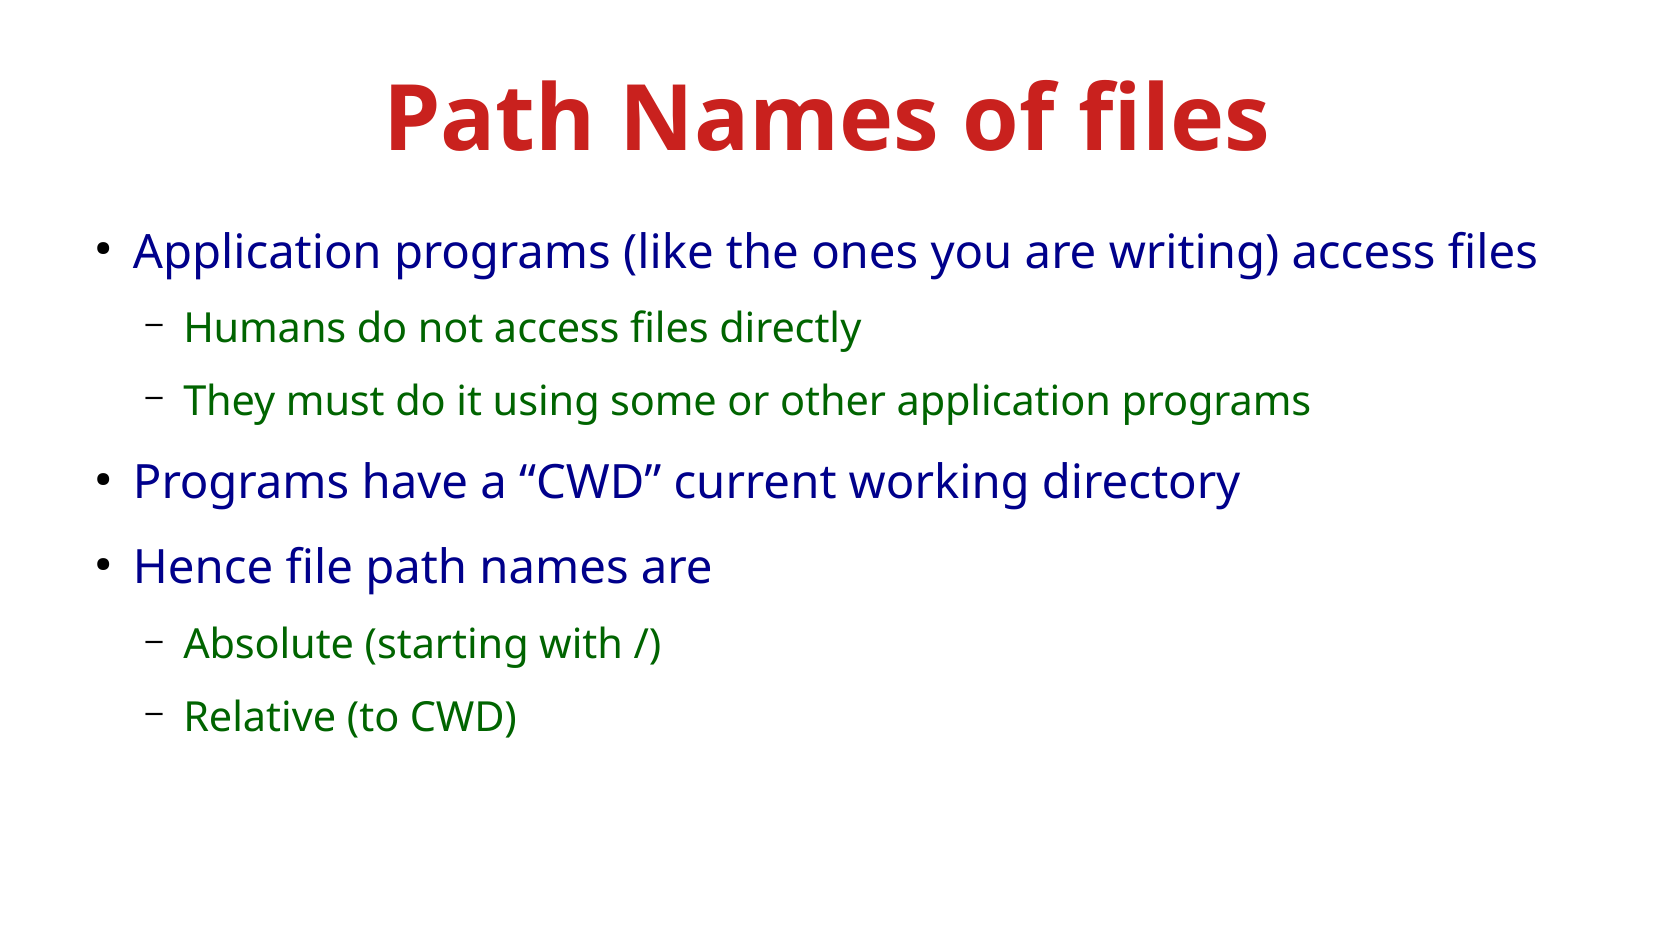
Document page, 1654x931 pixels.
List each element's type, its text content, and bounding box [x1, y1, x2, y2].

title Path Names of files [82, 37, 1571, 193]
list Application programs (like the ones you are writing) access files Humans do not access files directly They must do it using some or other application programs Programs have a “CWD” current working directory Hence file path names are Absolute (starting with /) Relative (to CWD) [82, 217, 1571, 758]
